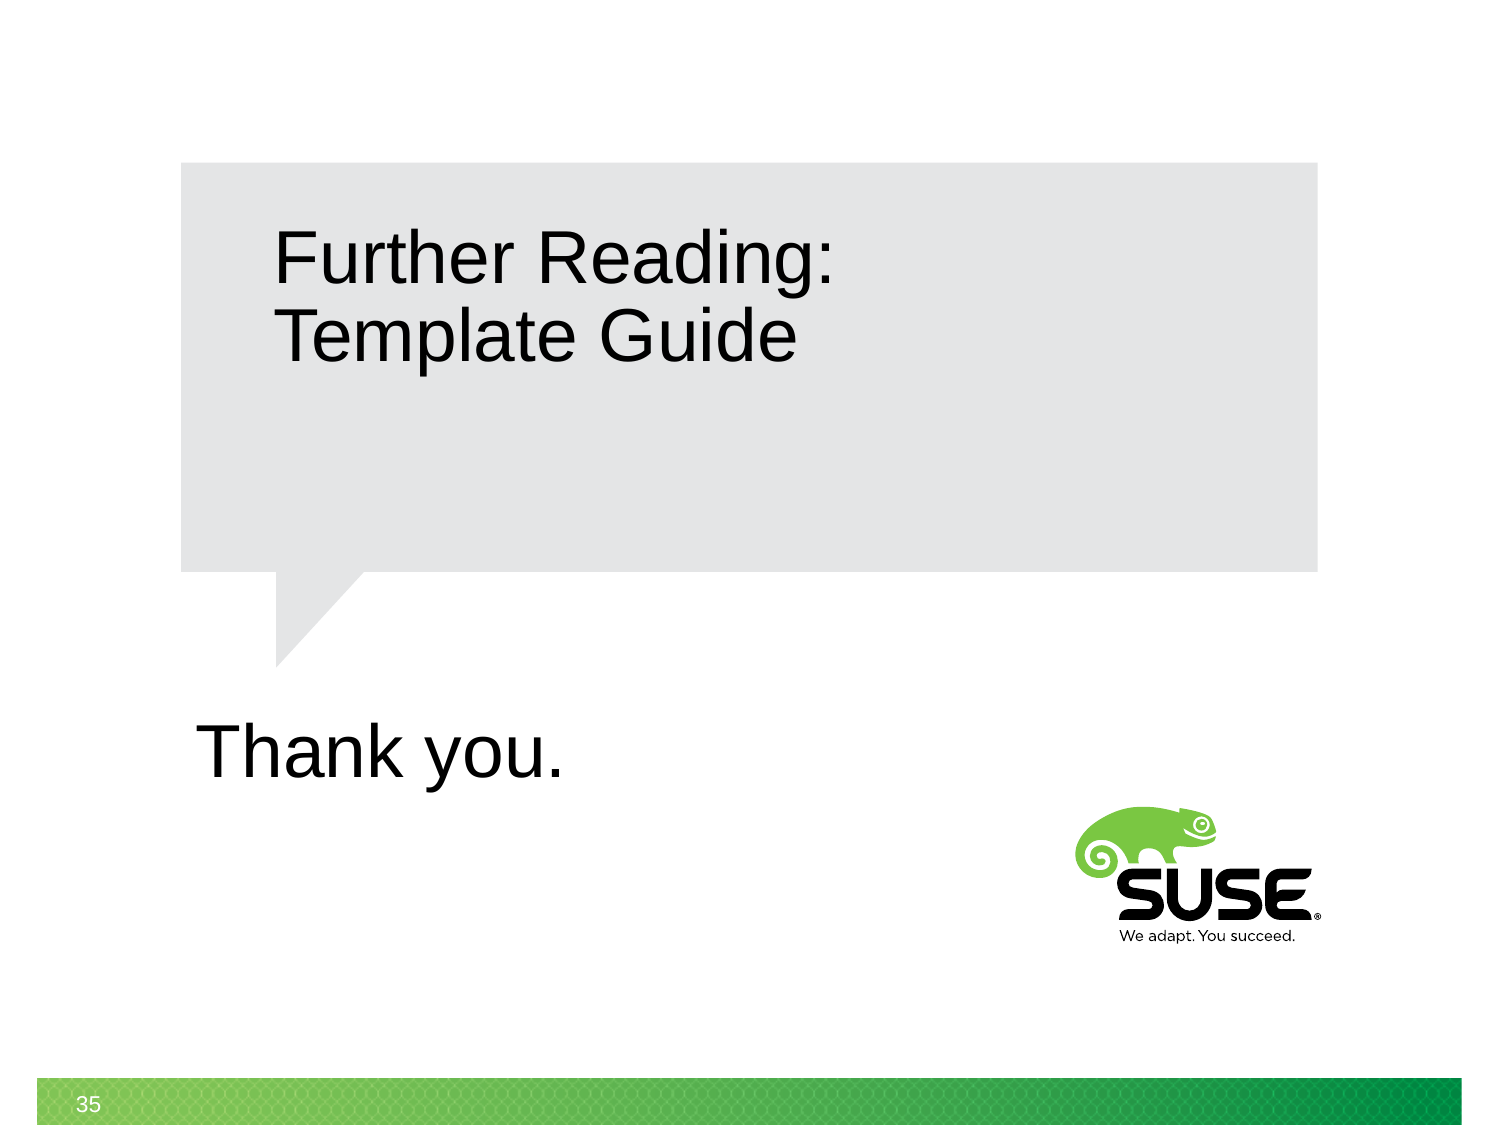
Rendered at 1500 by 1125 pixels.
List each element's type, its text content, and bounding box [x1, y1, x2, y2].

picture [37, 1078, 1462, 1125]
text_box Further Reading: Template Guide [259, 213, 1334, 385]
